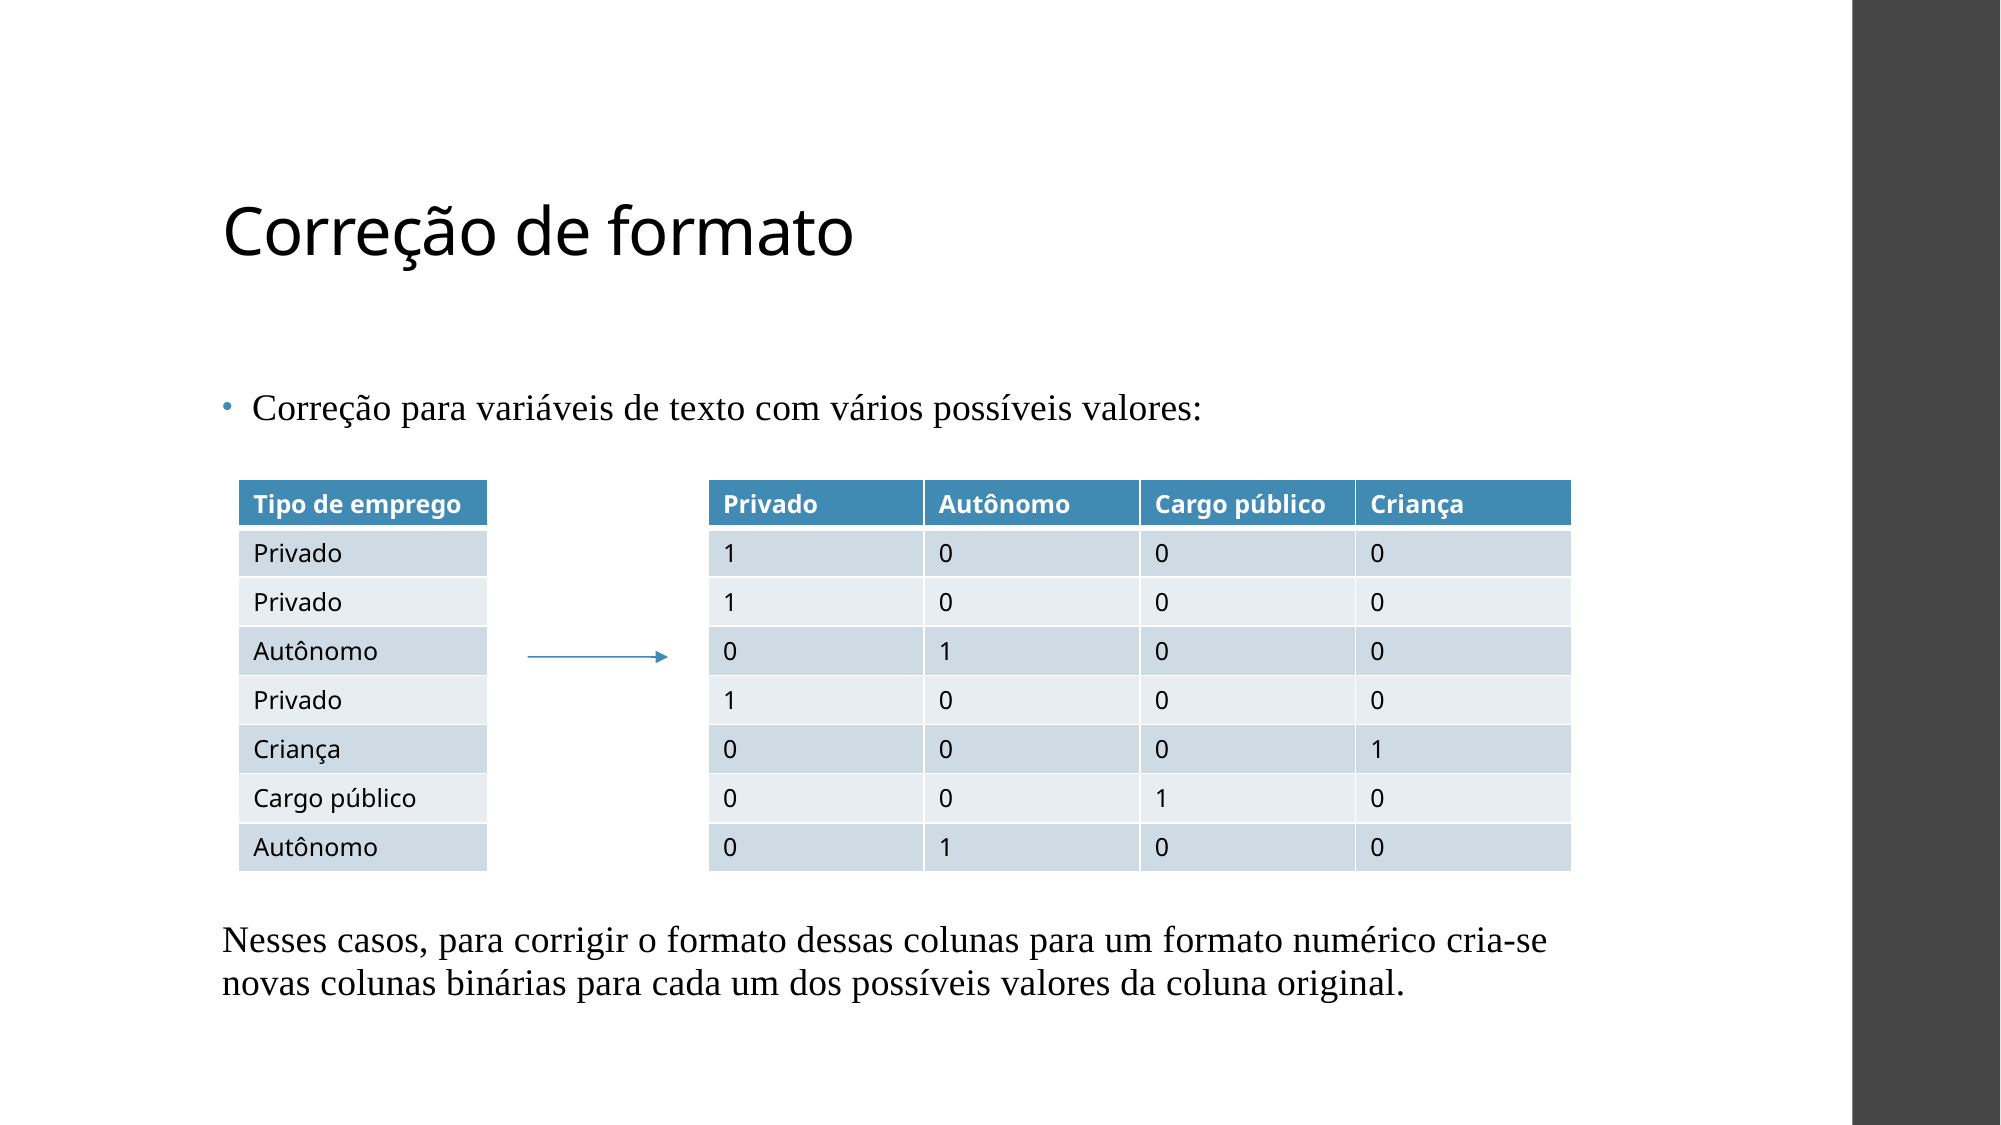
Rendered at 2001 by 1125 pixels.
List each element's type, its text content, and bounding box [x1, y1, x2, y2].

table_cell 0 [709, 824, 923, 871]
table_header Criança [1356, 480, 1571, 525]
table_cell 0 [1356, 824, 1571, 871]
list Correção para variáveis de texto com vários possíveis valores: Nesses casos, para corrigir o formato dessas colunas para um formato numérico cria-se novas colunas binárias para cada um dos possíveis valores da coluna original. [206, 299, 1617, 1014]
table_cell 1 [925, 627, 1139, 675]
table_cell 1 [709, 531, 923, 576]
table_header Cargo público [1141, 480, 1355, 525]
title Correção de formato [206, 60, 1797, 278]
table_cell 0 [1356, 627, 1571, 675]
table_cell 0 [1141, 676, 1355, 724]
table_cell 0 [1356, 676, 1571, 724]
table_cell Privado [239, 578, 487, 625]
table_cell 0 [1356, 531, 1571, 576]
table_cell 0 [1141, 578, 1355, 625]
table_cell 1 [925, 824, 1139, 871]
table_cell 0 [925, 774, 1139, 822]
table_cell 1 [709, 676, 923, 724]
table_cell 0 [1141, 627, 1355, 675]
table_cell Autônomo [239, 824, 487, 871]
table_cell 0 [709, 627, 923, 675]
table_cell 0 [709, 774, 923, 822]
table_cell 0 [925, 531, 1139, 576]
table_cell 0 [1141, 824, 1355, 871]
table_cell 1 [1141, 774, 1355, 822]
table_cell 0 [925, 676, 1139, 724]
table_cell 0 [925, 725, 1139, 773]
table_cell 0 [925, 578, 1139, 625]
table_cell Privado [239, 531, 487, 576]
table_cell 1 [709, 578, 923, 625]
table_cell 0 [1141, 725, 1355, 773]
table_cell 0 [709, 725, 923, 773]
table_header Privado [709, 480, 923, 525]
table_cell 0 [1356, 774, 1571, 822]
table_cell 1 [1356, 725, 1571, 773]
table_cell 0 [1356, 578, 1571, 625]
table_cell Privado [239, 676, 487, 724]
table_header Tipo de emprego [239, 480, 487, 525]
table_header Autônomo [925, 480, 1139, 525]
table_cell Cargo público [239, 774, 487, 822]
table_cell Criança [239, 725, 487, 773]
table_cell Autônomo [239, 627, 487, 675]
table_cell 0 [1141, 531, 1355, 576]
